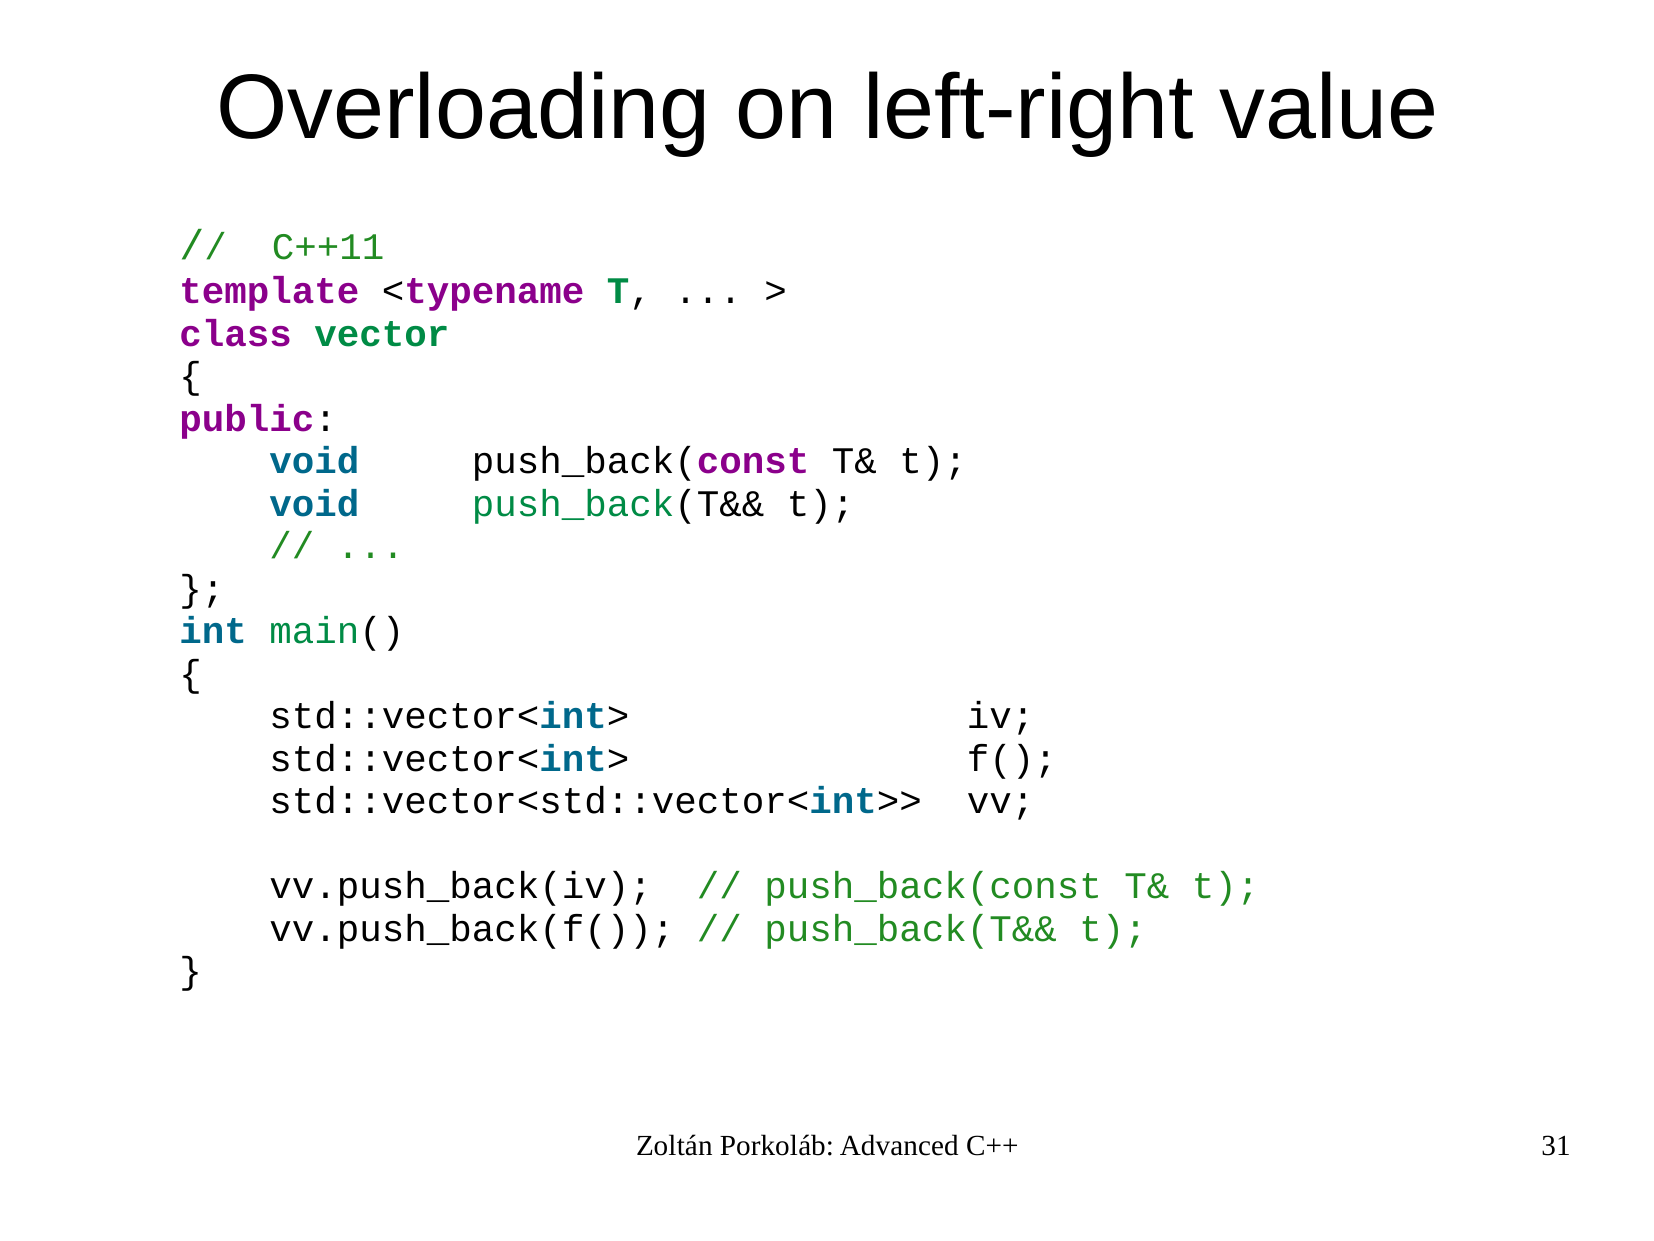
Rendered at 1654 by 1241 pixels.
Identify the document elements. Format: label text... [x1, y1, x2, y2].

title Overloading on left-right value [60, 2, 1598, 211]
list // C++11 template <typename T, ... > class vector { public: void push_back(const T& t); void push_back(T&& t); // ... }; int main() { std::vector<int> iv; std::vector<int> f(); std::vector<std::vector<int>> vv; vv.push_back(iv); // push_back(const T& t); vv.push_back(f()); // push_back(T&& t); } [108, 225, 1654, 1081]
